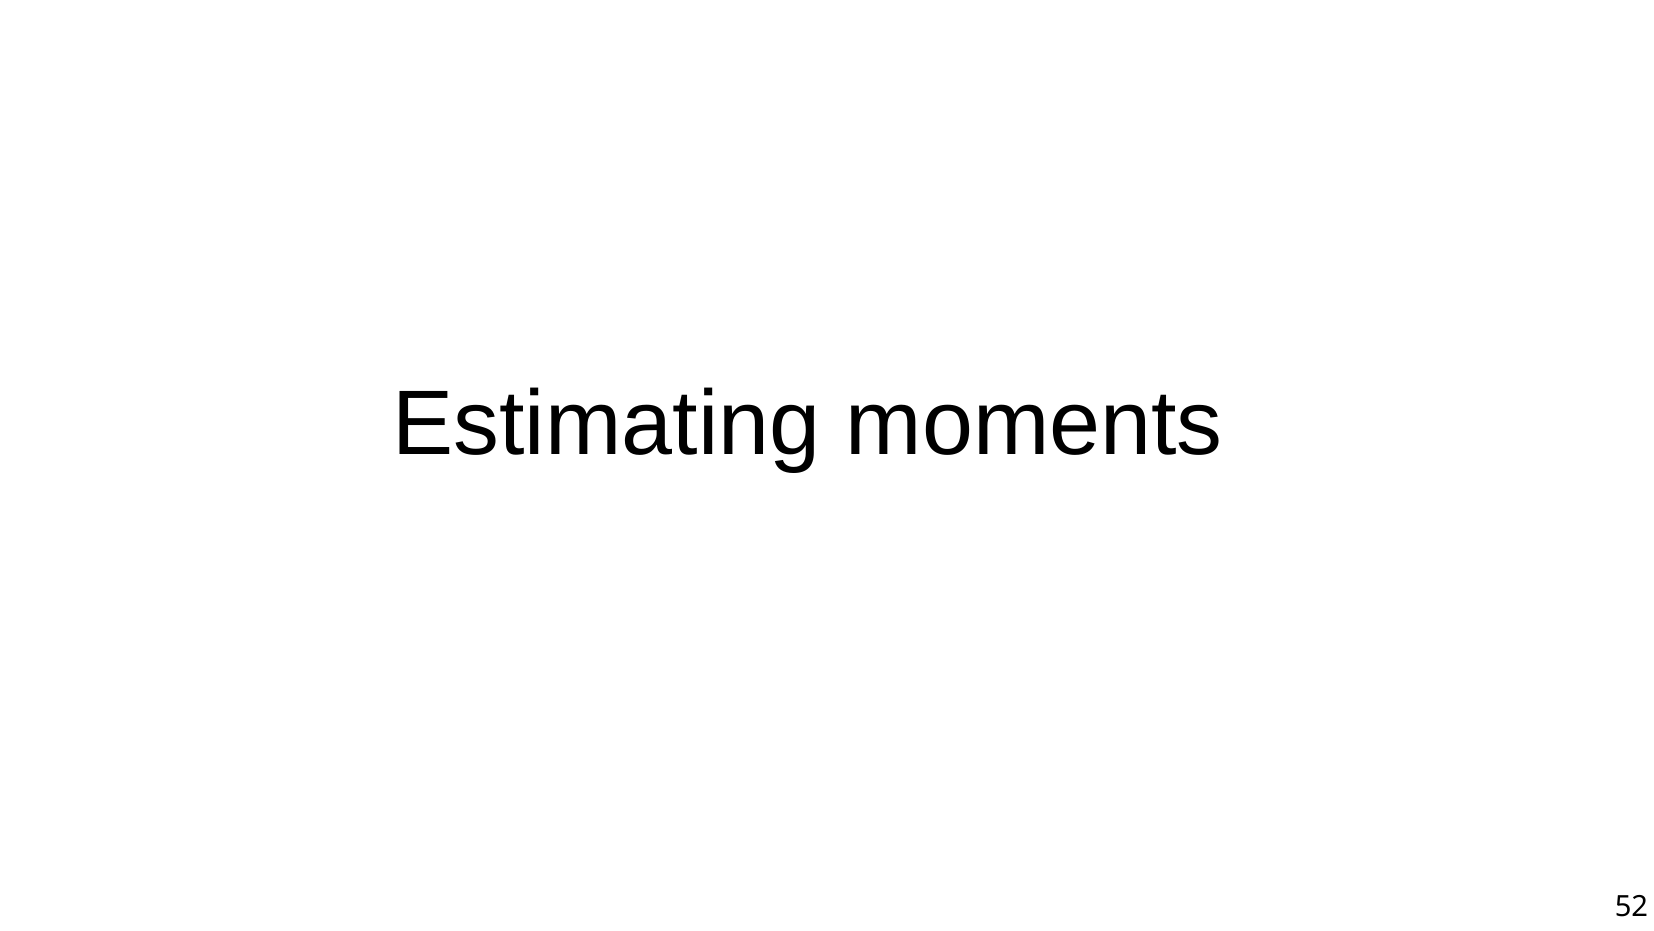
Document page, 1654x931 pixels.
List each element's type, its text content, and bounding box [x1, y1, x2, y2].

title Estimating moments [64, 345, 1553, 501]
